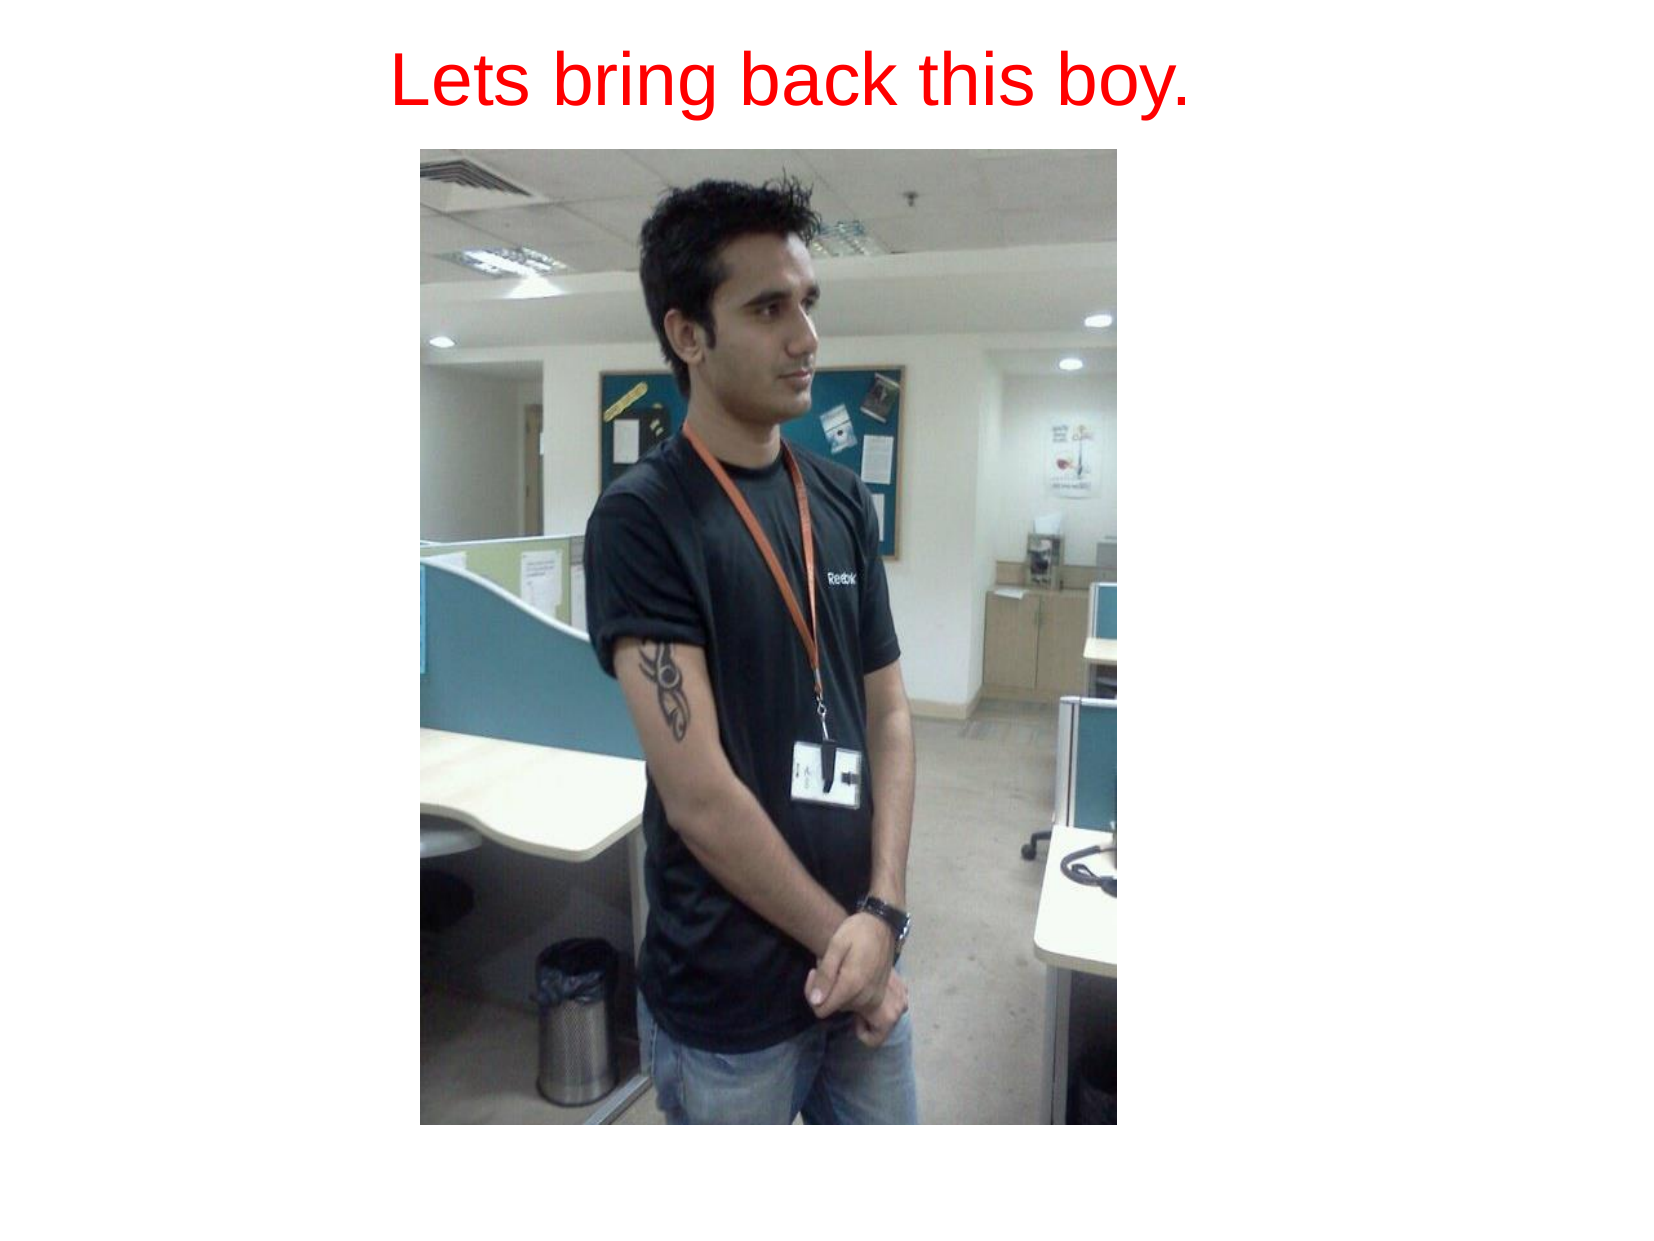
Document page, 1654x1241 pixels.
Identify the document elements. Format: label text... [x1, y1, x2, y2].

picture [420, 174, 1117, 1126]
text_box Lets bring back this boy. [375, 30, 1229, 174]
